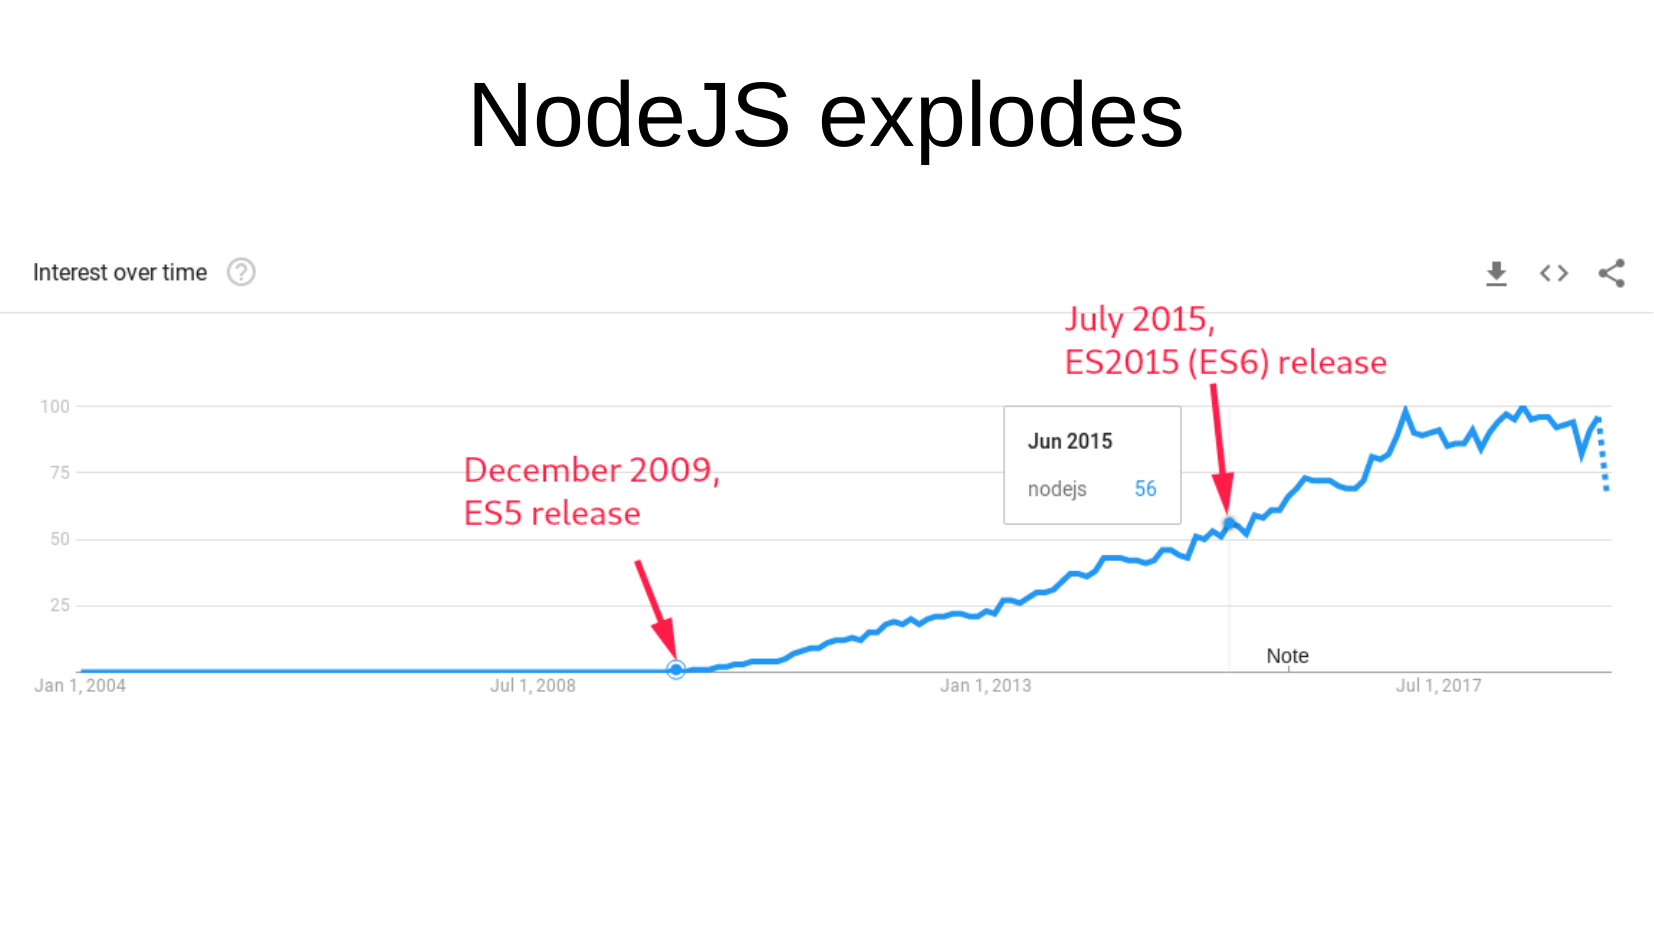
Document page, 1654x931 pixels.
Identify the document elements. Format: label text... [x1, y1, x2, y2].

title NodeJS explodes [82, 37, 1571, 193]
picture [0, 236, 1654, 748]
